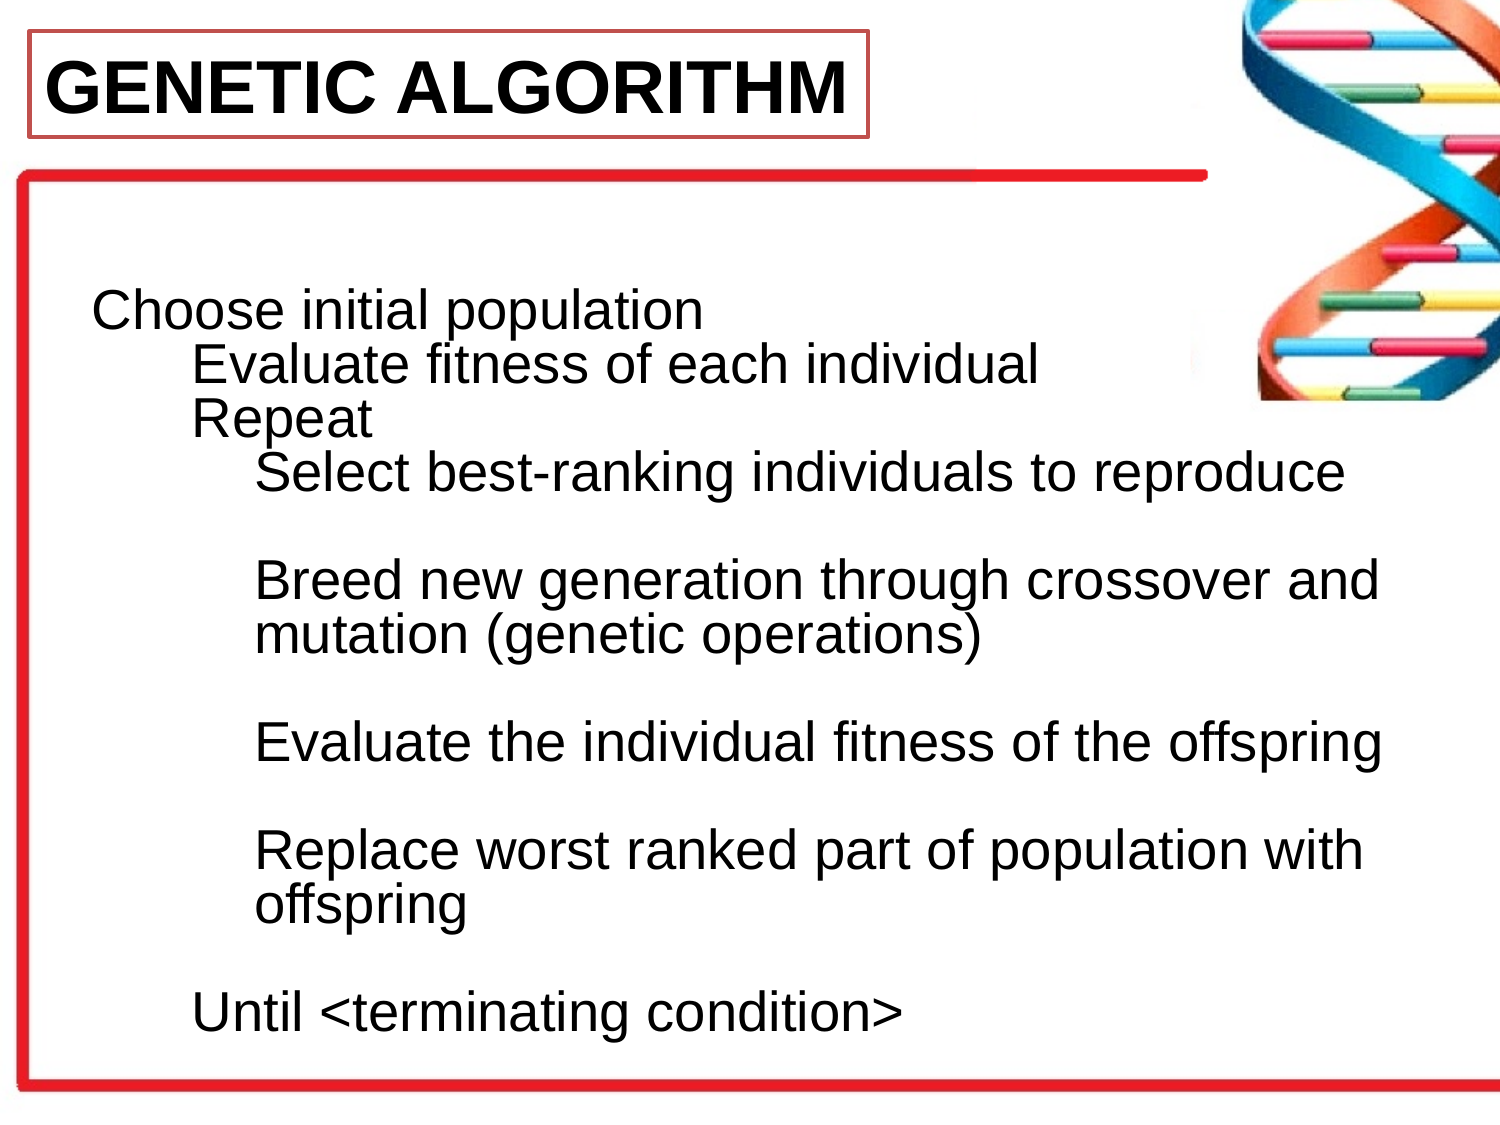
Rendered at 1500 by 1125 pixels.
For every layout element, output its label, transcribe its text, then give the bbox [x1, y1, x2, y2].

picture [0, 0, 1500, 1125]
text_box Choose initial population Evaluate fitness of each individual Repeat Select best-ranking individuals to reproduce Breed new generation through crossover and mutation (genetic operations) Evaluate the individual fitness of the offspring Replace worst ranked part of population with offspring Until <terminating condition> [76, 278, 1500, 1125]
text_box GENETIC ALGORITHM [29, 30, 869, 137]
